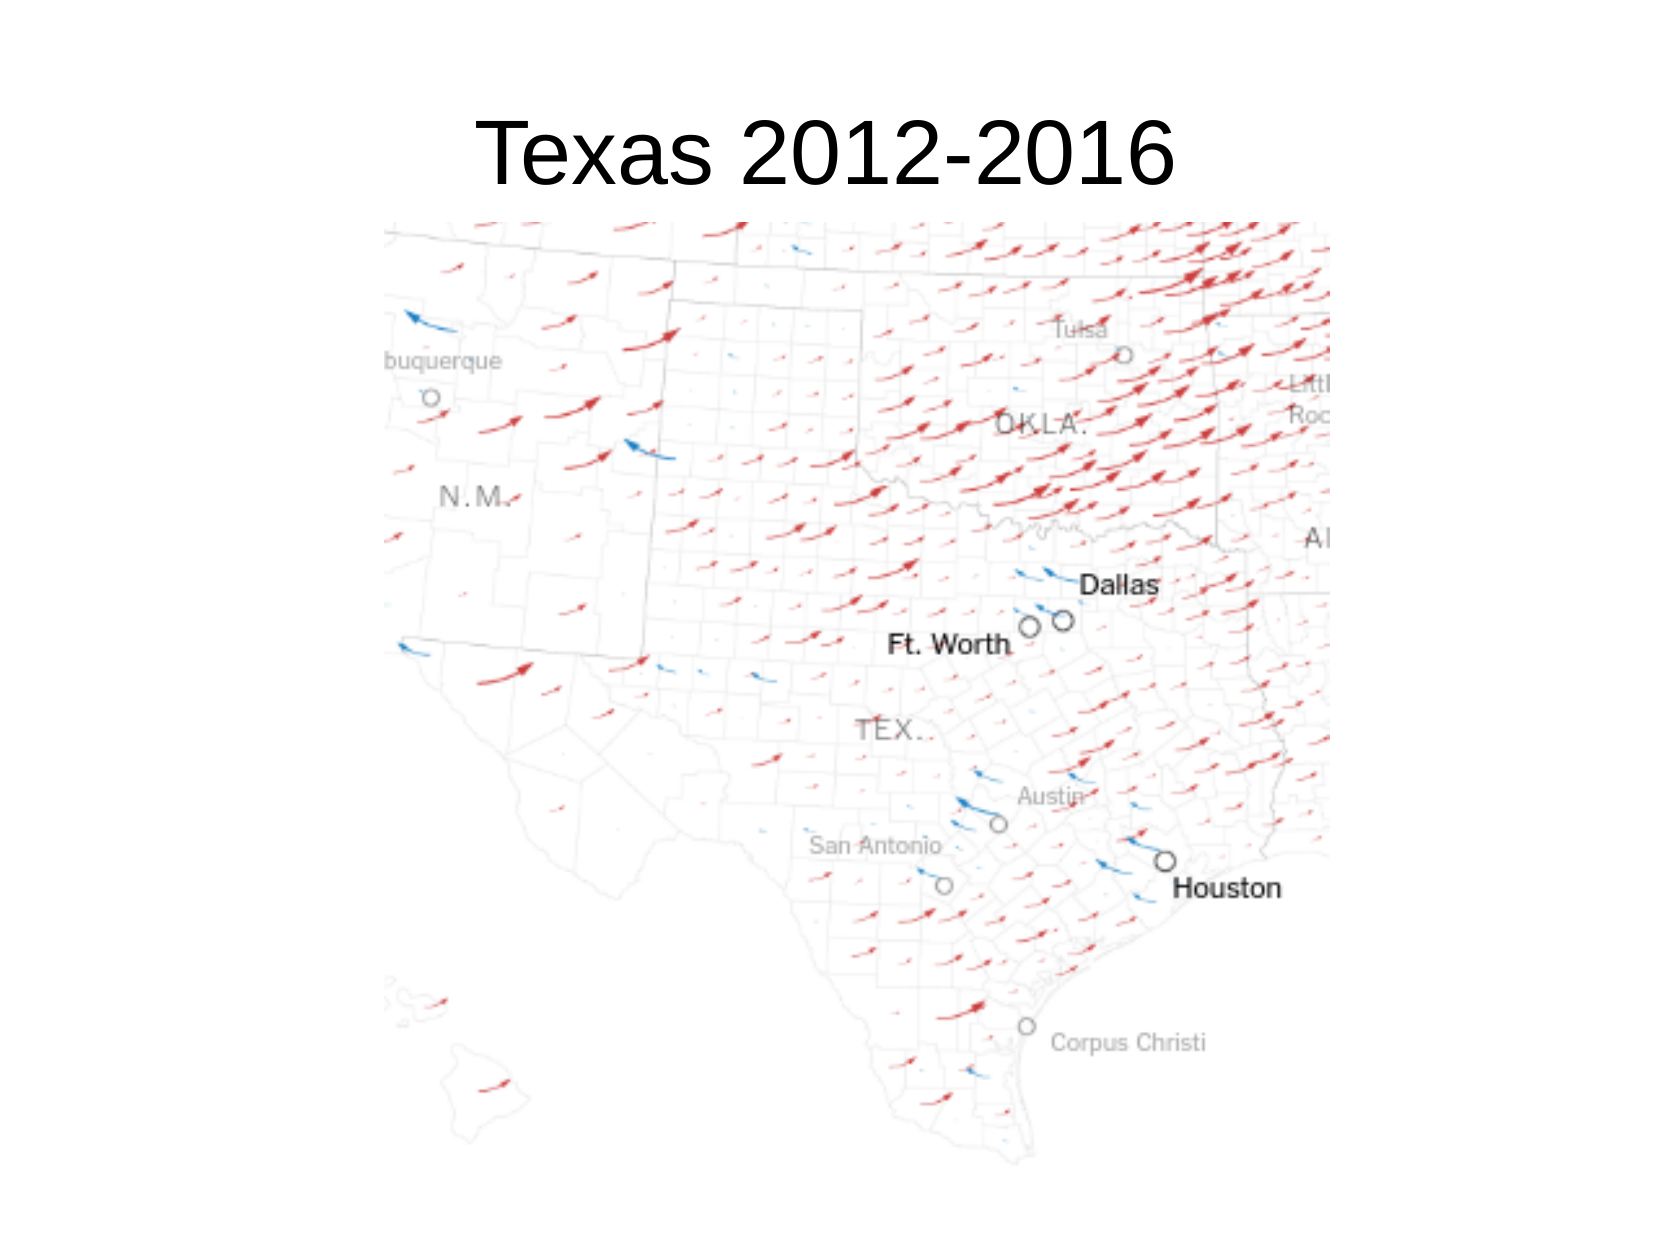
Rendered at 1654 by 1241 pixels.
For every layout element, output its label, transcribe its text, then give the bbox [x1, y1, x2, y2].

picture [384, 222, 1330, 1215]
title Texas 2012-2016 [82, 49, 1571, 257]
